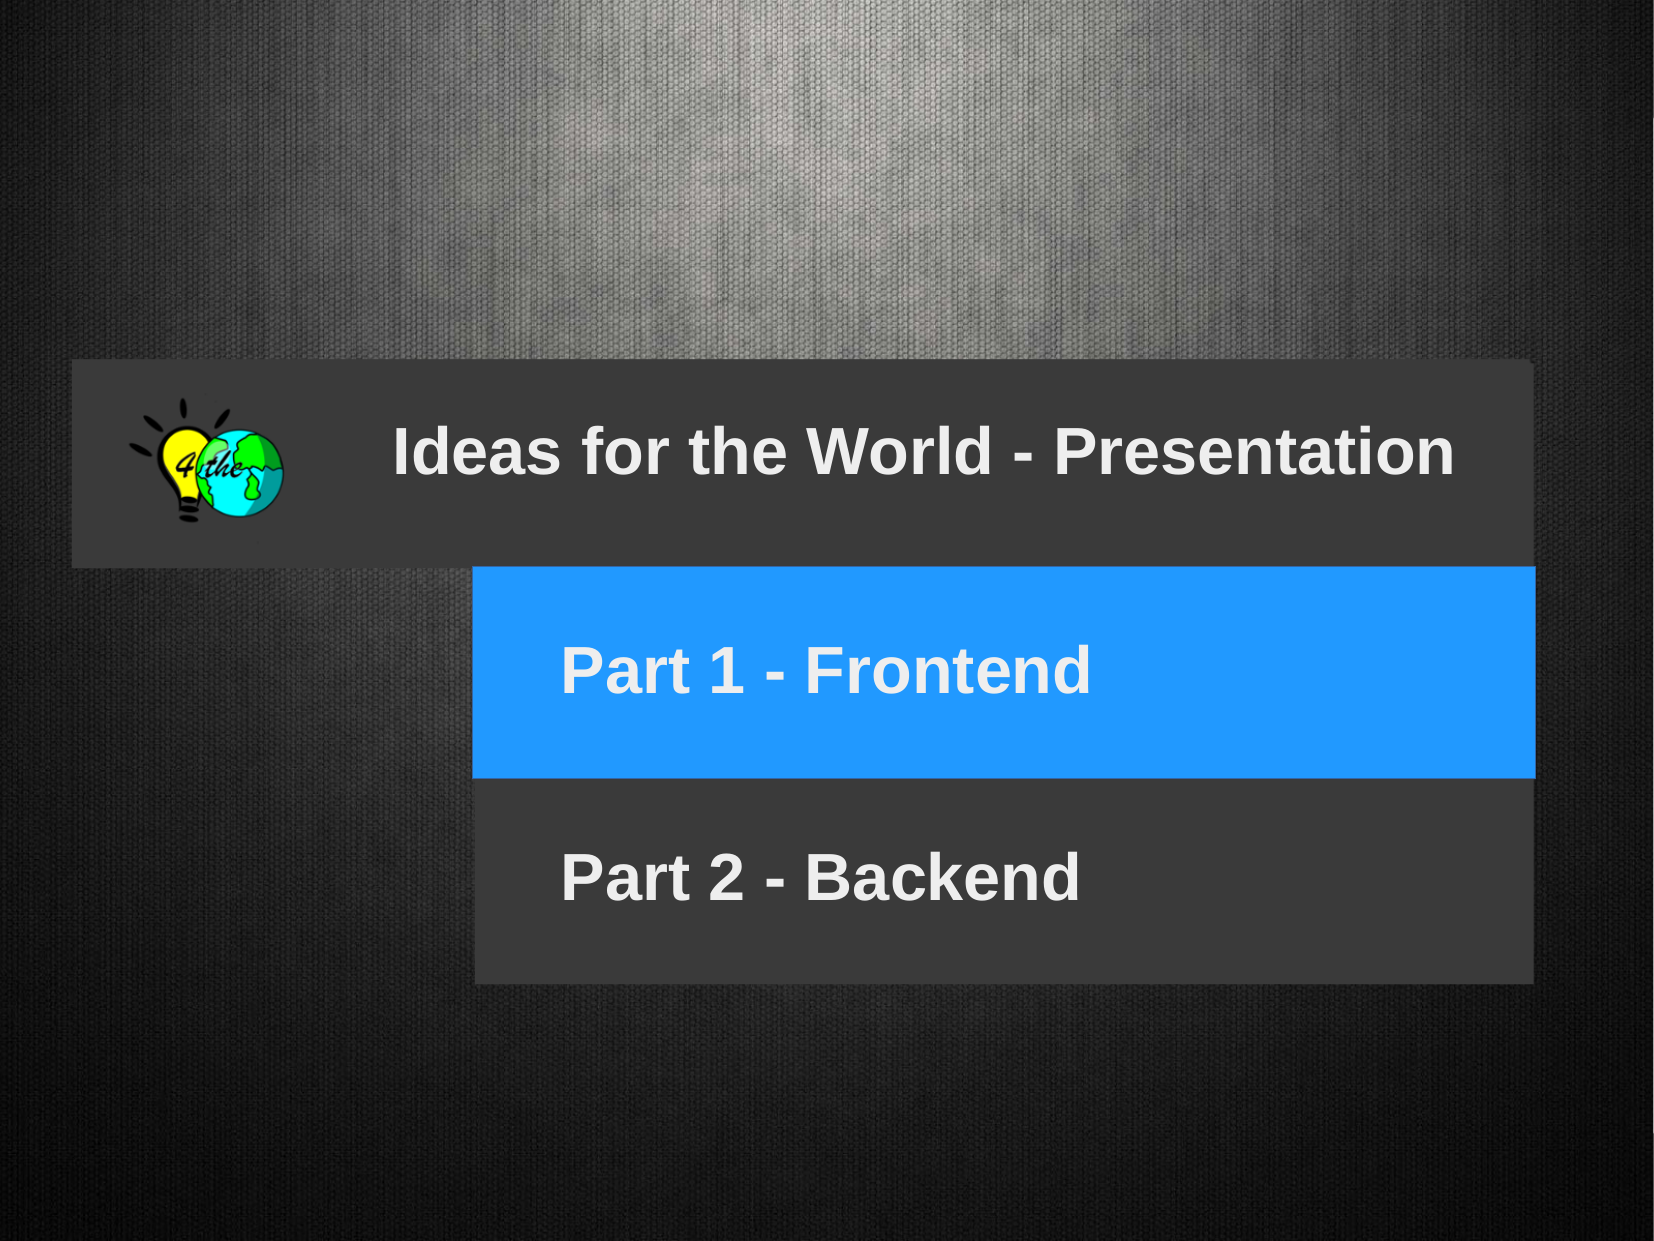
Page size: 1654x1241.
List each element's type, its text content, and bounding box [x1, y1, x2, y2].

text_box Ideas for the World - Presentation [377, 406, 1501, 571]
text_box [472, 566, 1536, 779]
text_box Part 1 - Frontend [545, 625, 1441, 790]
text_box Part 2 - Backend [545, 832, 1453, 922]
picture [0, 0, 1654, 1241]
